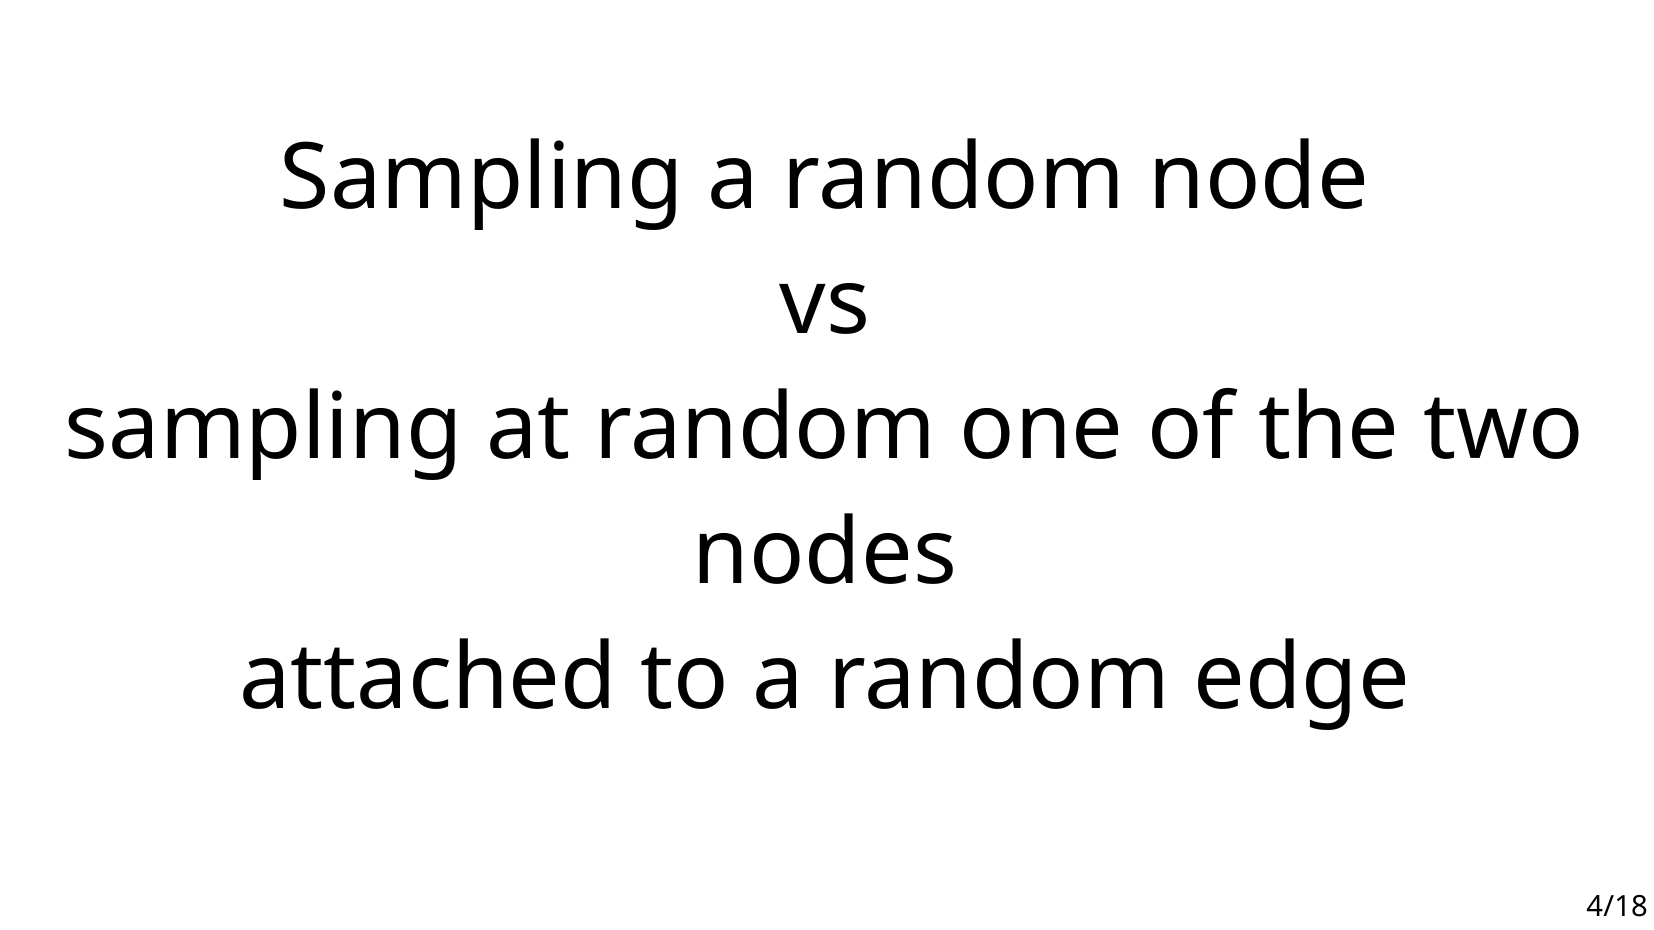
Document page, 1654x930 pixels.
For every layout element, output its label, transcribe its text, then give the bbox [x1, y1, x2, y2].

title Sampling a random node vs sampling at random one of the two nodes attached to a random edge [30, 100, 1621, 746]
